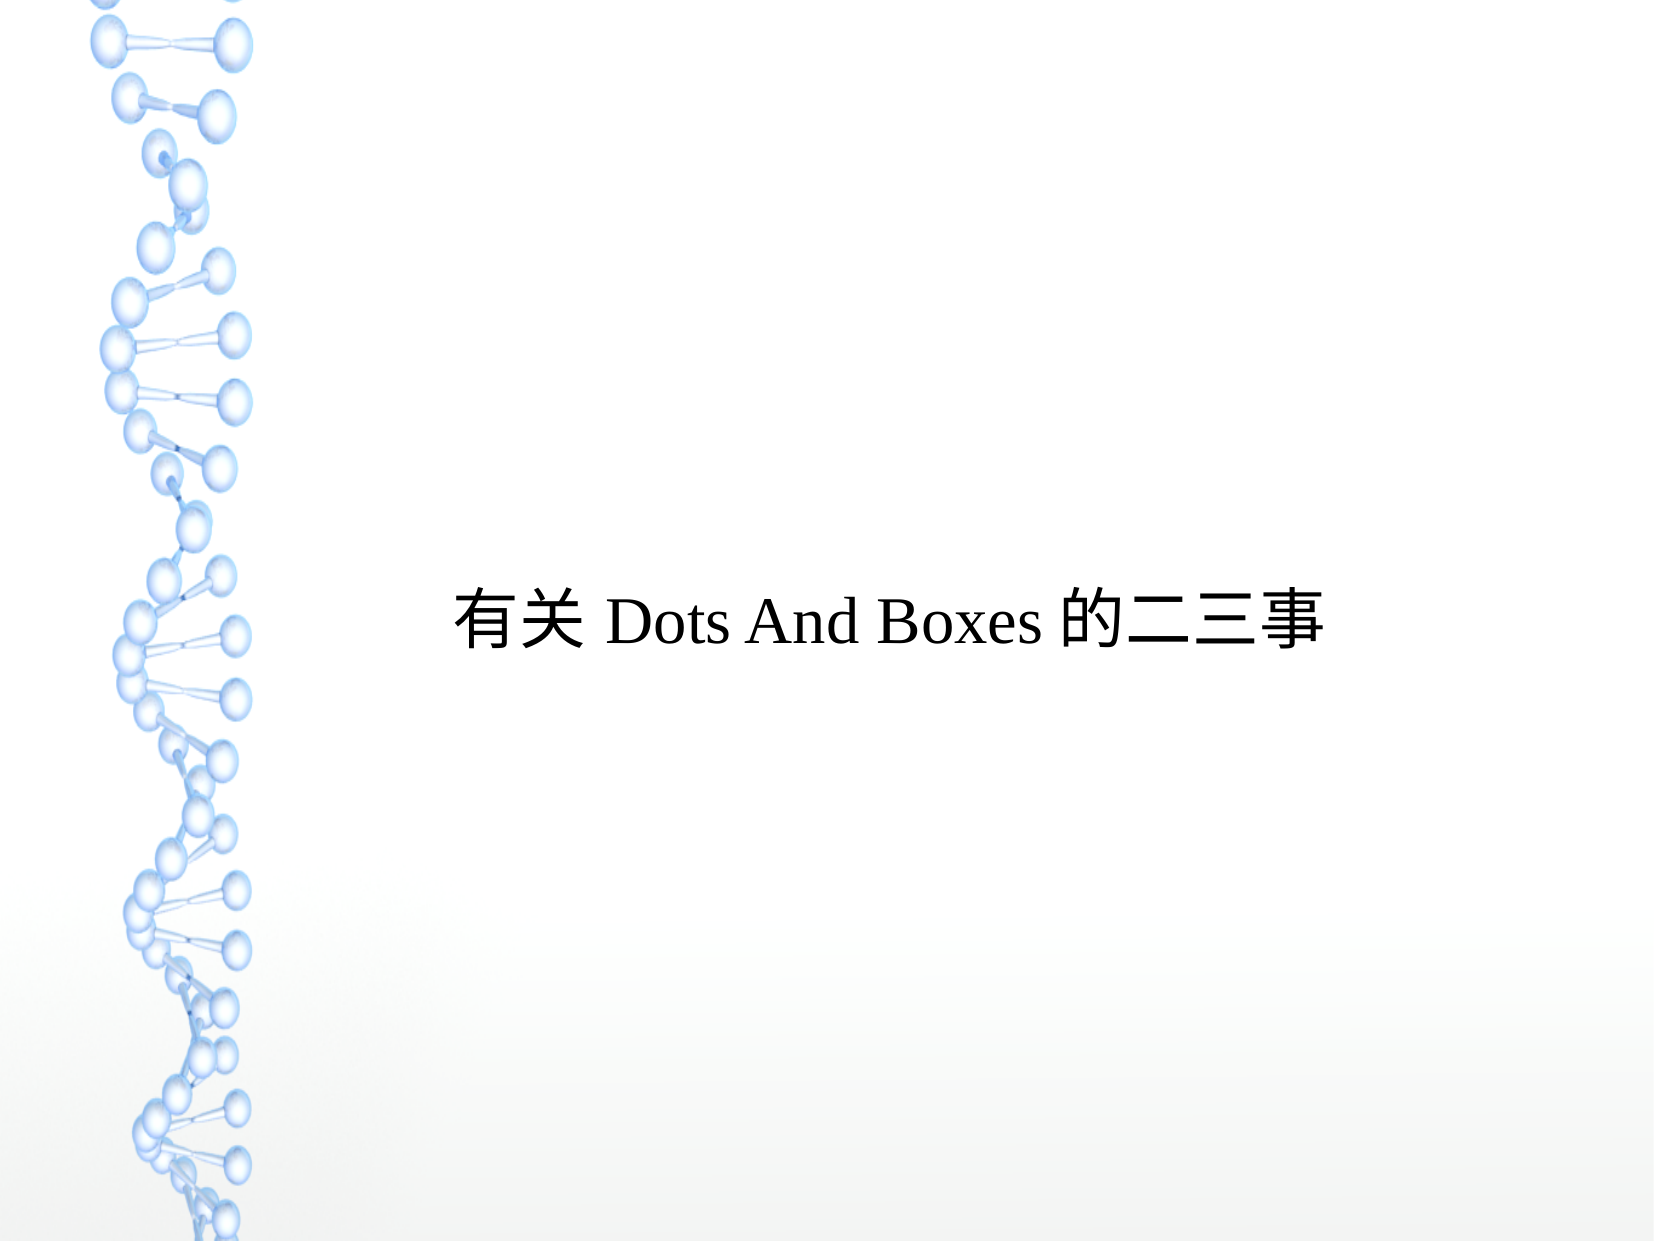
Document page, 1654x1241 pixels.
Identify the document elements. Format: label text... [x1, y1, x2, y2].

subtitle 有关Dots And Boxes的二三事 [225, 255, 1554, 975]
picture [0, 0, 1654, 1241]
